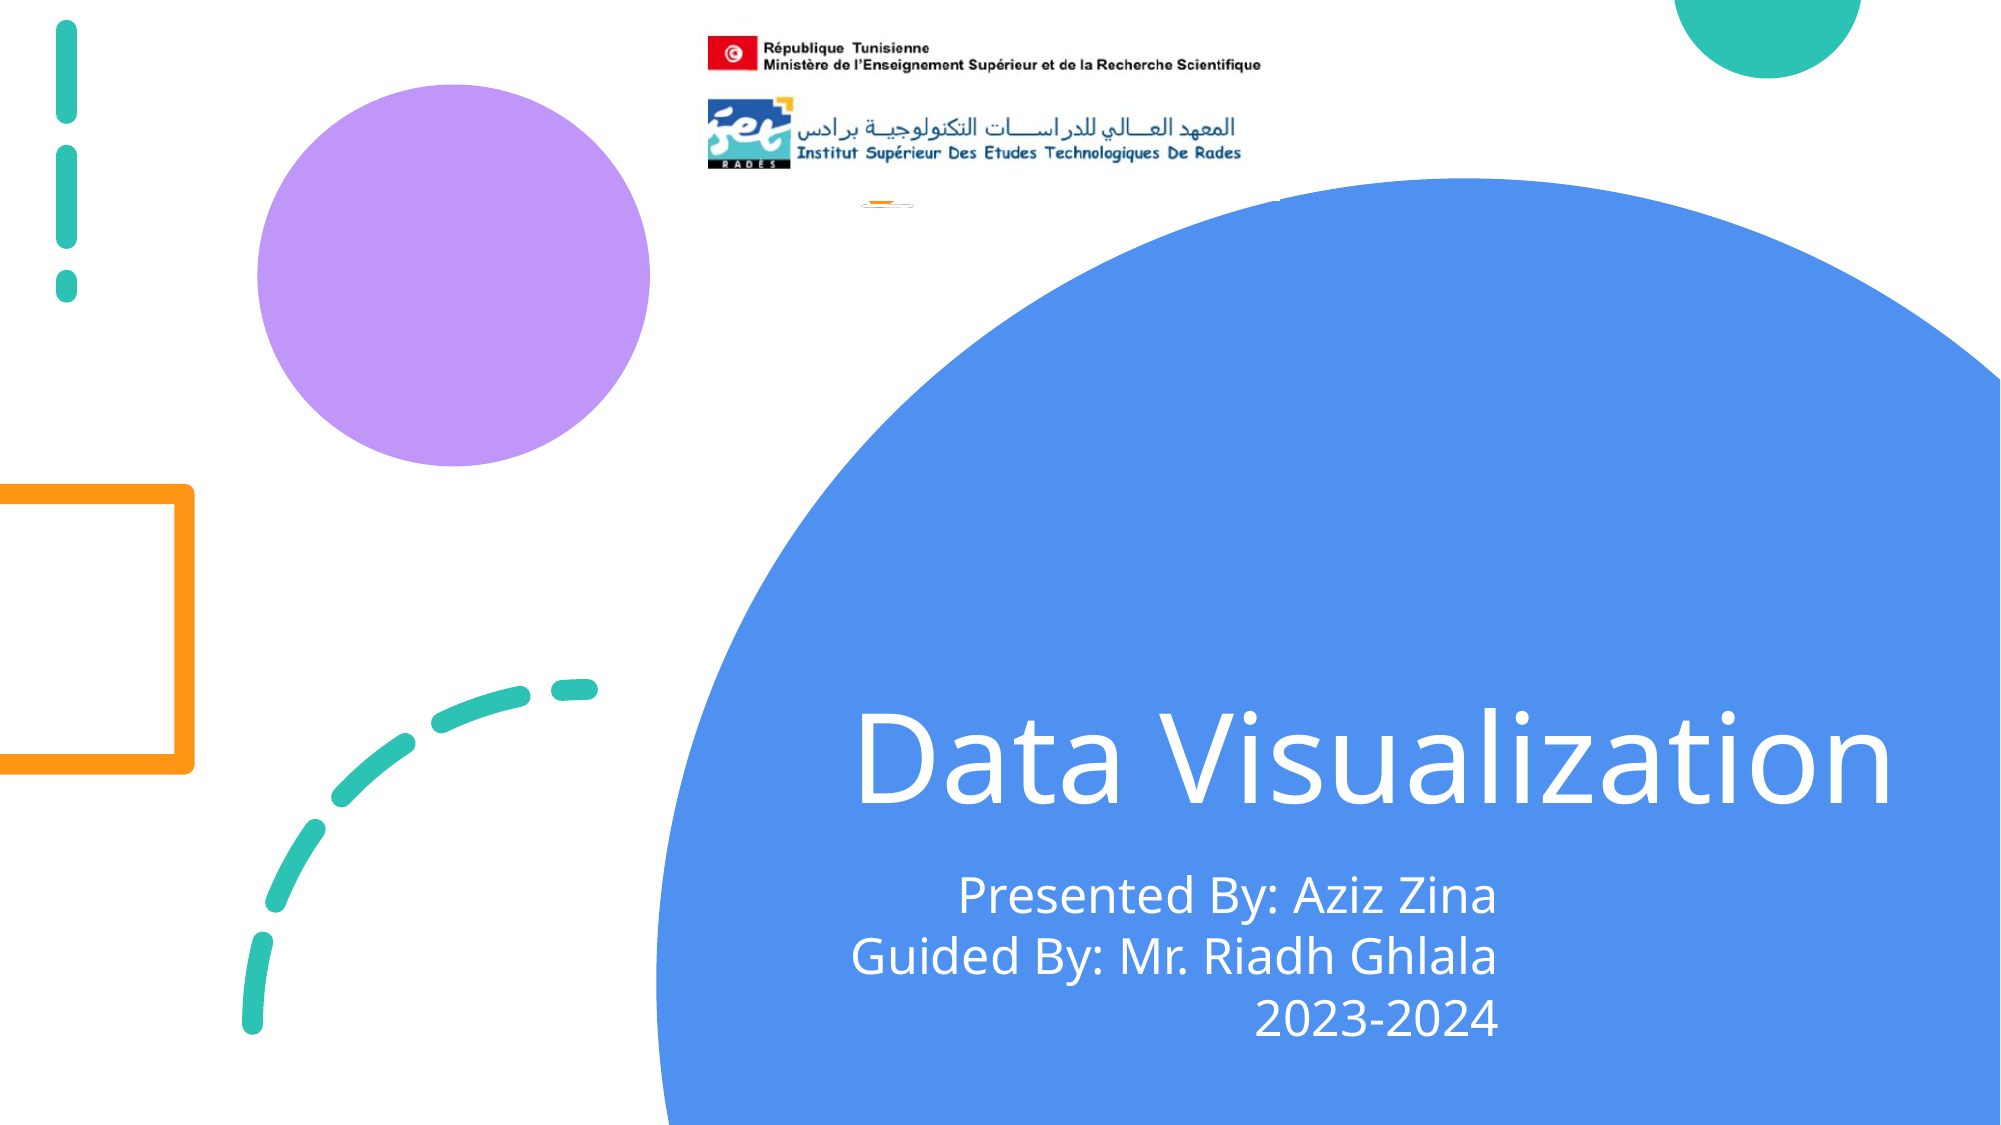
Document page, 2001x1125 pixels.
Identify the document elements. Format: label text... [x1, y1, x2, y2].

title Data Visualization [835, 450, 1917, 842]
subtitle Presented By: Aziz Zina Guided By: Mr. Riadh Ghlala 2023-2024 [835, 856, 1917, 1066]
picture [861, 204, 914, 208]
picture [683, 0, 1280, 201]
